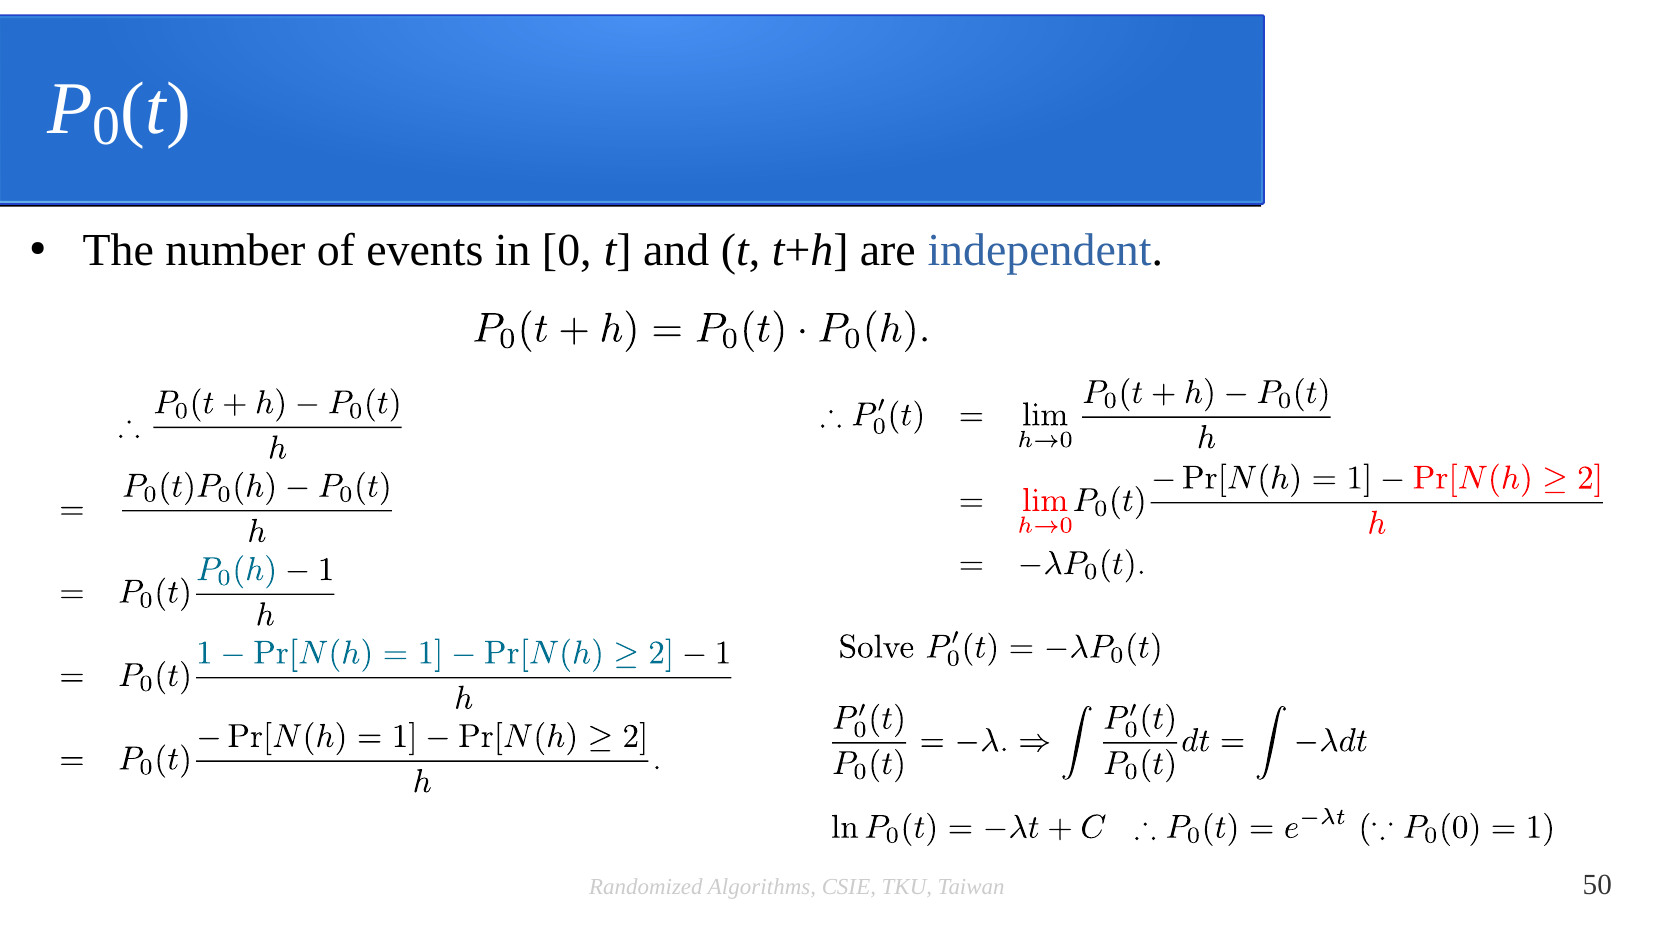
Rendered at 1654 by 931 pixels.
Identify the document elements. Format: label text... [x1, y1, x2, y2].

title P0(t) [47, 35, 1199, 189]
list The number of events in [0, t] and (t, t+h] are independent. [11, 224, 1501, 733]
picture [470, 308, 929, 354]
picture [832, 703, 1367, 783]
text_box [820, 378, 1603, 583]
text_box [832, 807, 1552, 846]
picture [57, 387, 733, 794]
picture [838, 630, 1160, 667]
